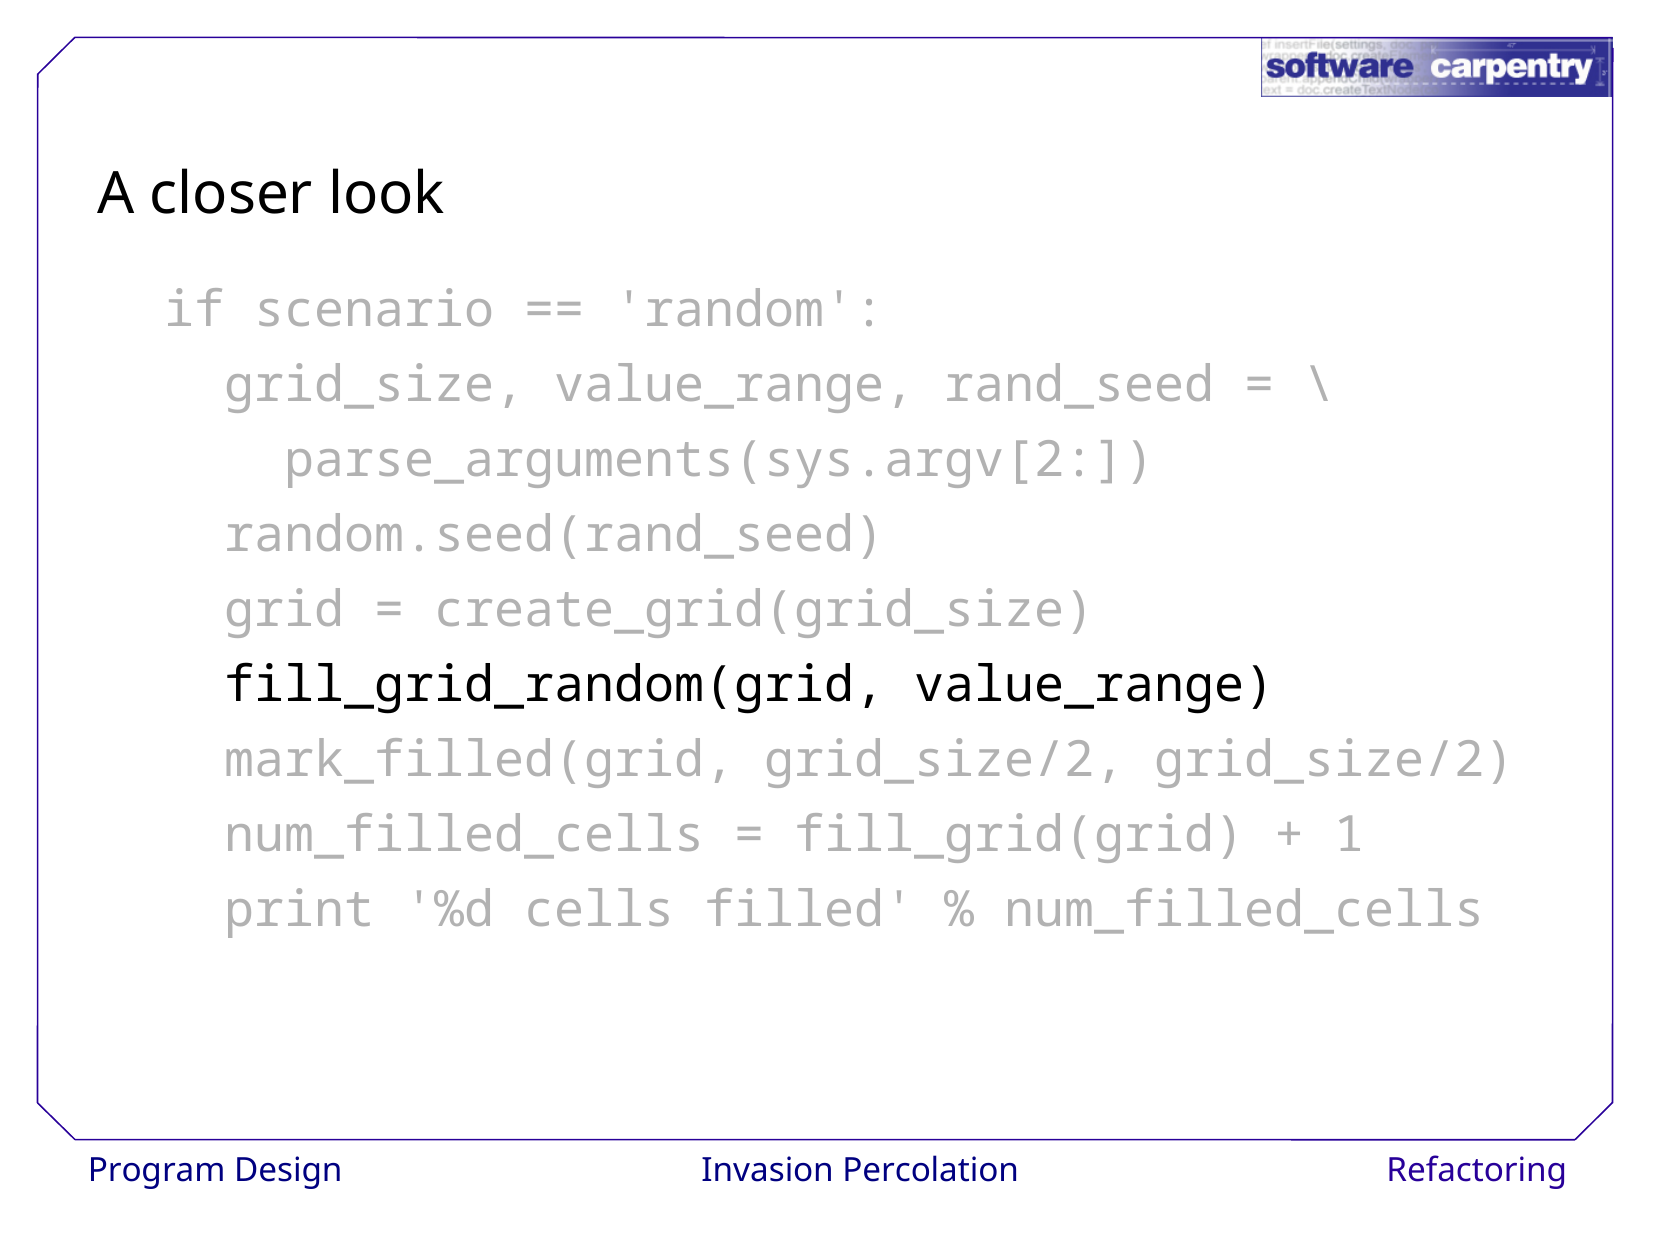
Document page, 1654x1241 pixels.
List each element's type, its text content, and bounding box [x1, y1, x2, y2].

picture [1261, 39, 1613, 97]
text_box A closer look [82, 112, 610, 233]
text_box if scenario == 'random': grid_size, value_range, rand_seed = \ parse_arguments(sys.argv[2:]) random.seed(rand_seed) grid = create_grid(grid_size) fill_grid_random(grid, value_range) mark_filled(grid, grid_size/2, grid_size/2) num_filled_cells = fill_grid(grid) + 1 print '%d cells filled' % num_filled_cells [89, 253, 1508, 1020]
